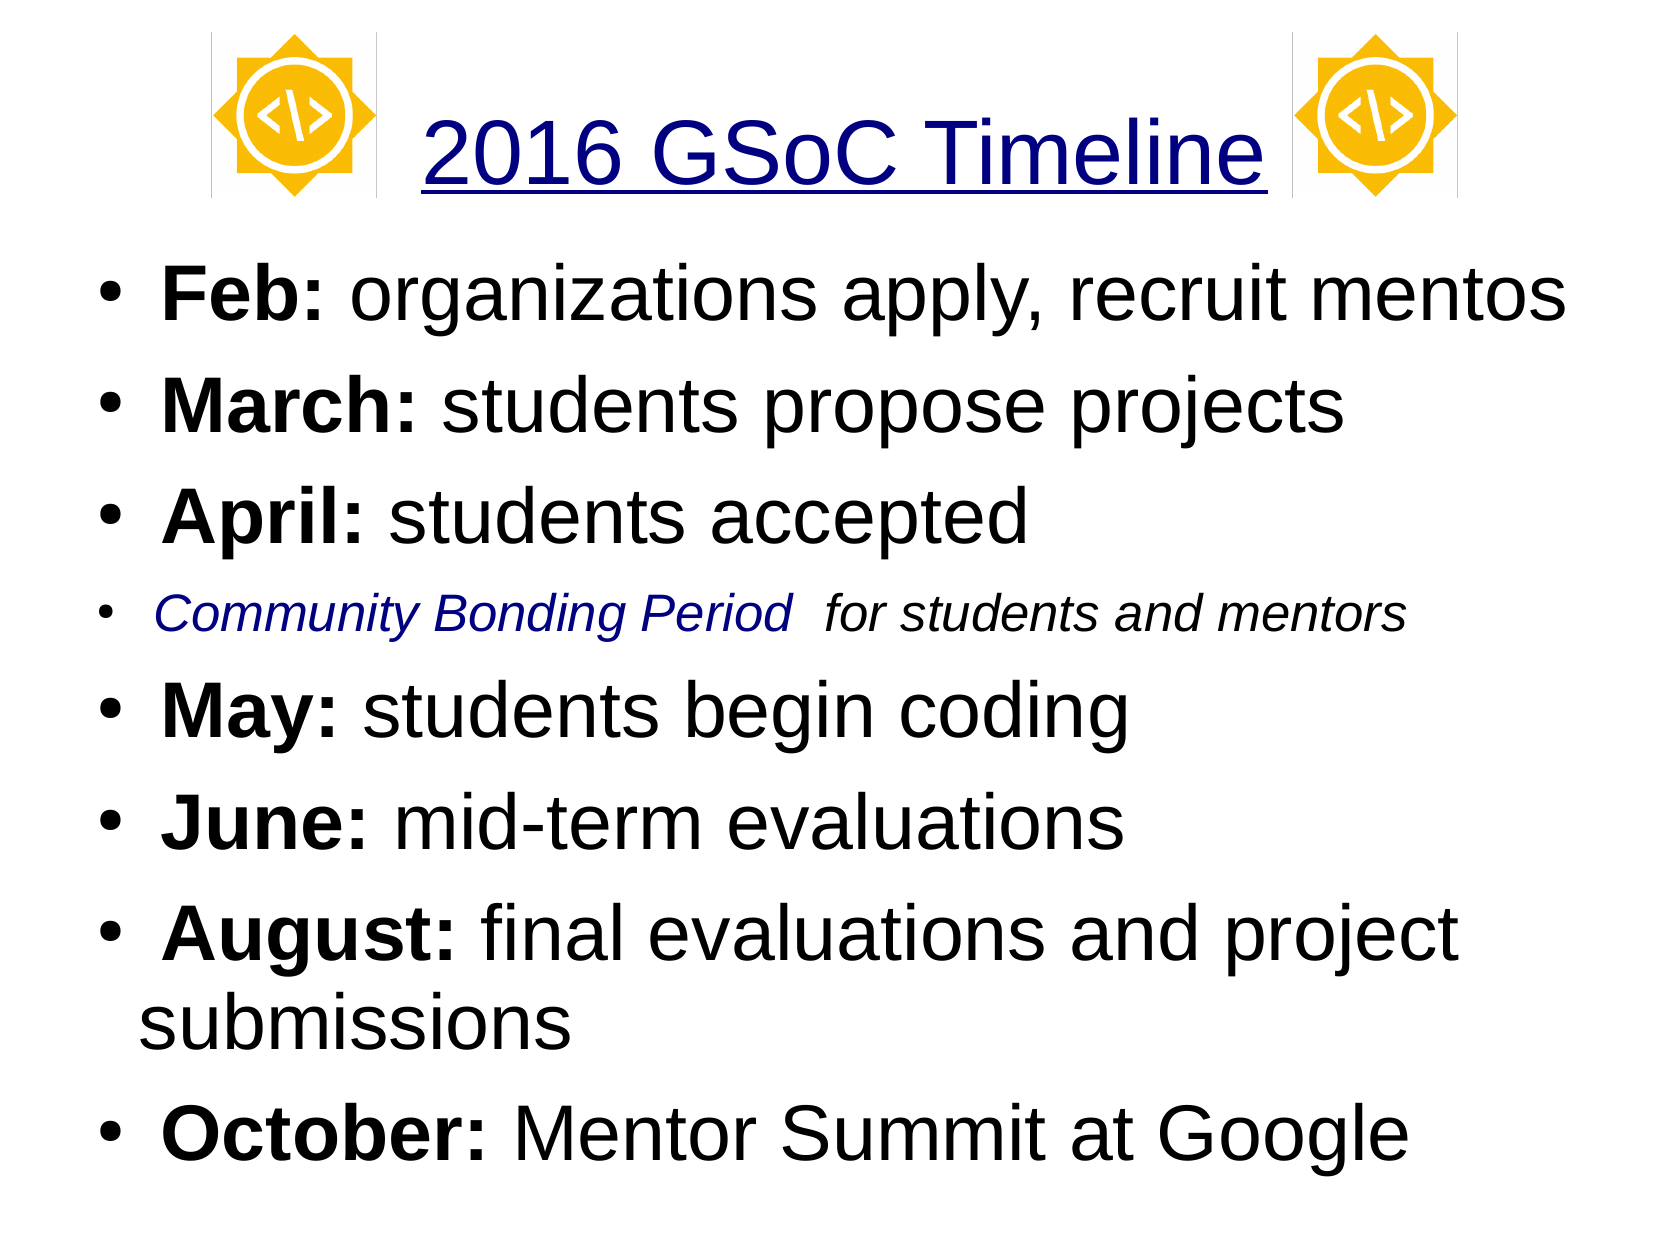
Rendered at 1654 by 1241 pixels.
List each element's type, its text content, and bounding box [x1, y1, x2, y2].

title 2016 GSoC Timeline [82, 49, 1571, 248]
picture [1292, 32, 1458, 198]
picture [211, 32, 377, 198]
list Feb: organizations apply, recruit mentos March: students propose projects April: students accepted Community Bonding Period for students and mentors May: students begin coding June: mid-term evaluations August: final evaluations and project submissions October: Mentor Summit at Google [82, 248, 1571, 1216]
